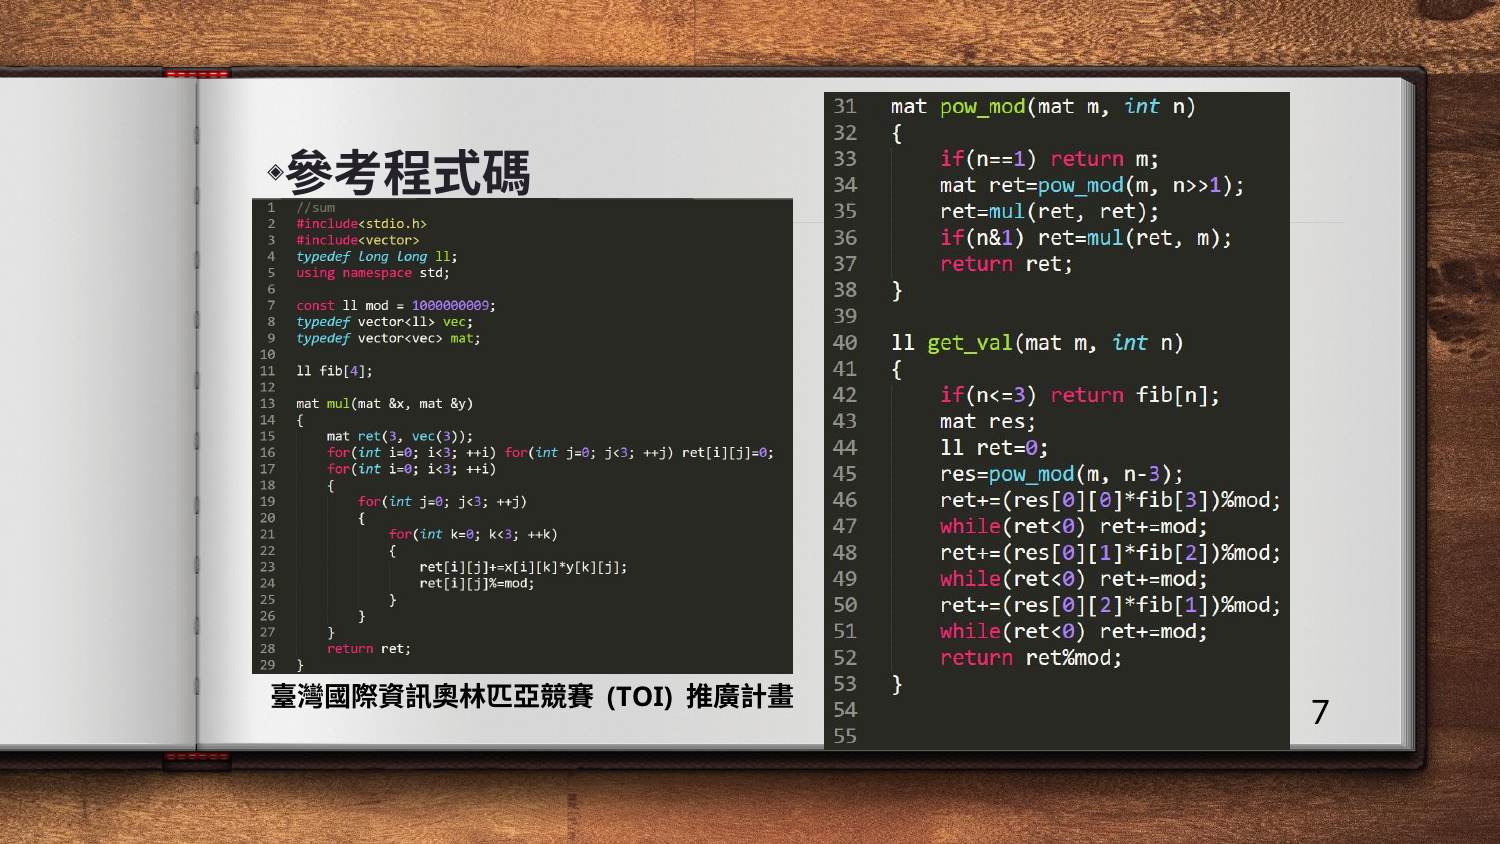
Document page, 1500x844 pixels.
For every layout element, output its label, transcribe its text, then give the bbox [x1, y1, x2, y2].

list 參考程式碼 [252, 126, 746, 198]
picture [252, 198, 793, 674]
text_box 7 [1295, 672, 1386, 737]
picture [824, 92, 1290, 750]
